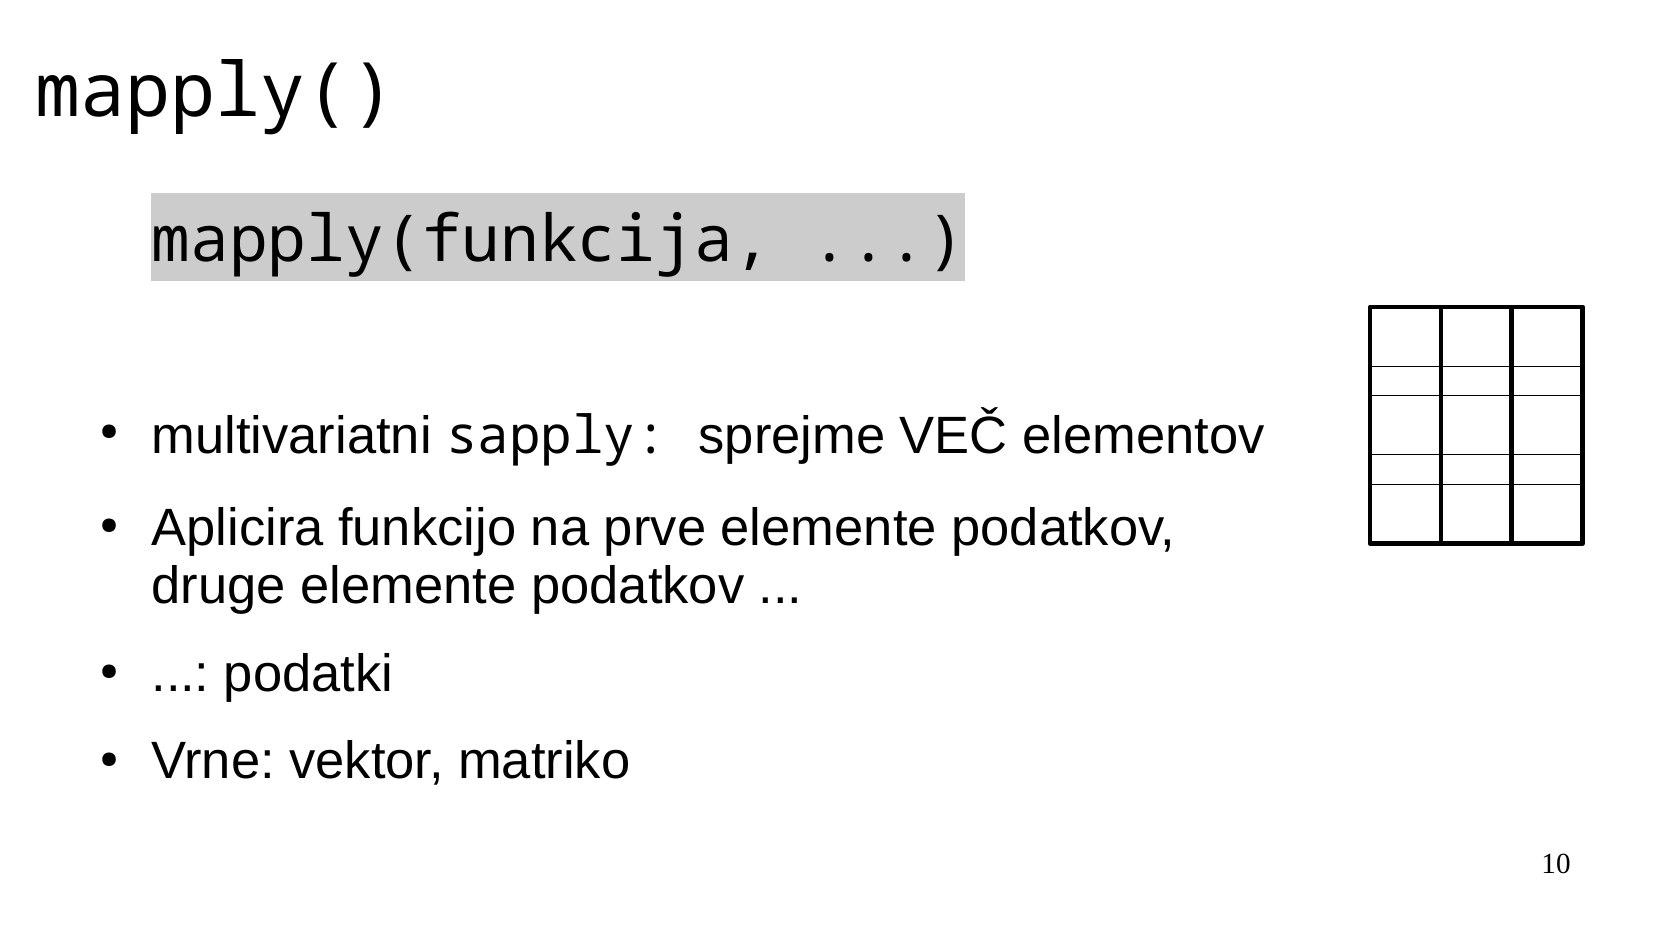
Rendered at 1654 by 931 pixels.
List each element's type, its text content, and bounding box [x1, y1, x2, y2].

list mapply(funkcija, ...) multivariatni sapply: sprejme VEČ elementov Aplicira funkcijo na prve elemente podatkov, druge elemente podatkov ... ...: podatki Vrne: vektor, matriko [82, 192, 1300, 839]
title mapply() [35, 0, 1524, 192]
